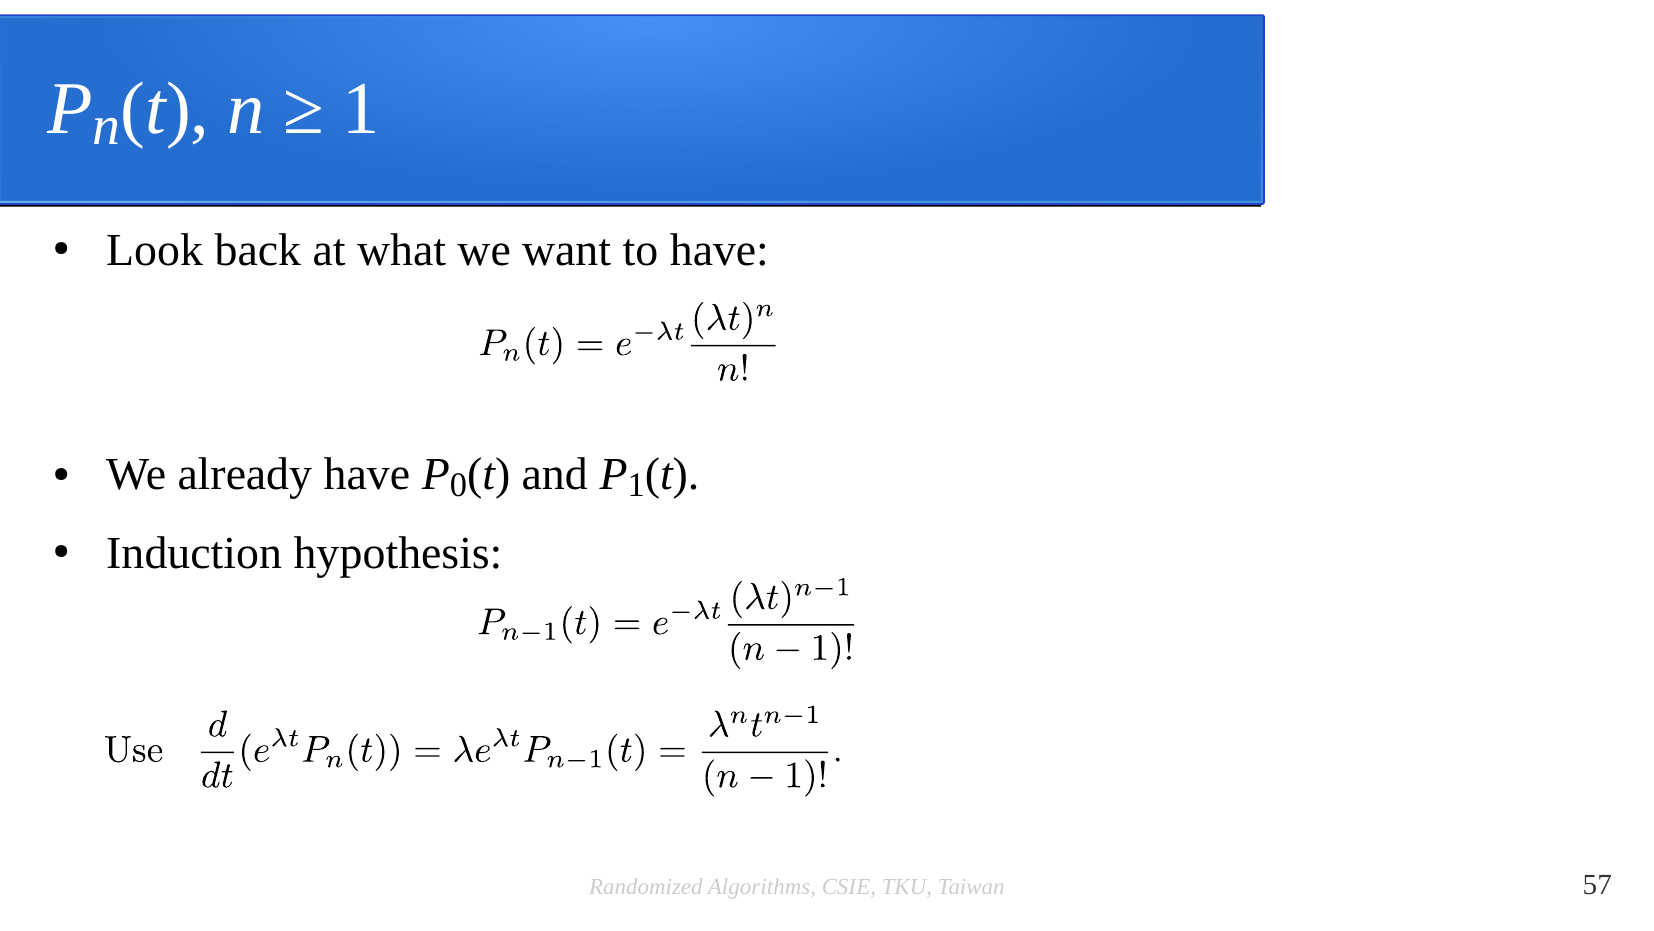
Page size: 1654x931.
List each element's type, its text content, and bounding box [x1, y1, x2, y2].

picture [103, 705, 840, 797]
picture [476, 577, 855, 670]
list Look back at what we want to have: We already have P0(t) and P1(t). Induction hypothesis: [35, 224, 1524, 764]
picture [476, 300, 778, 383]
title Pn(t), n ≥ 1 [47, 35, 1199, 189]
